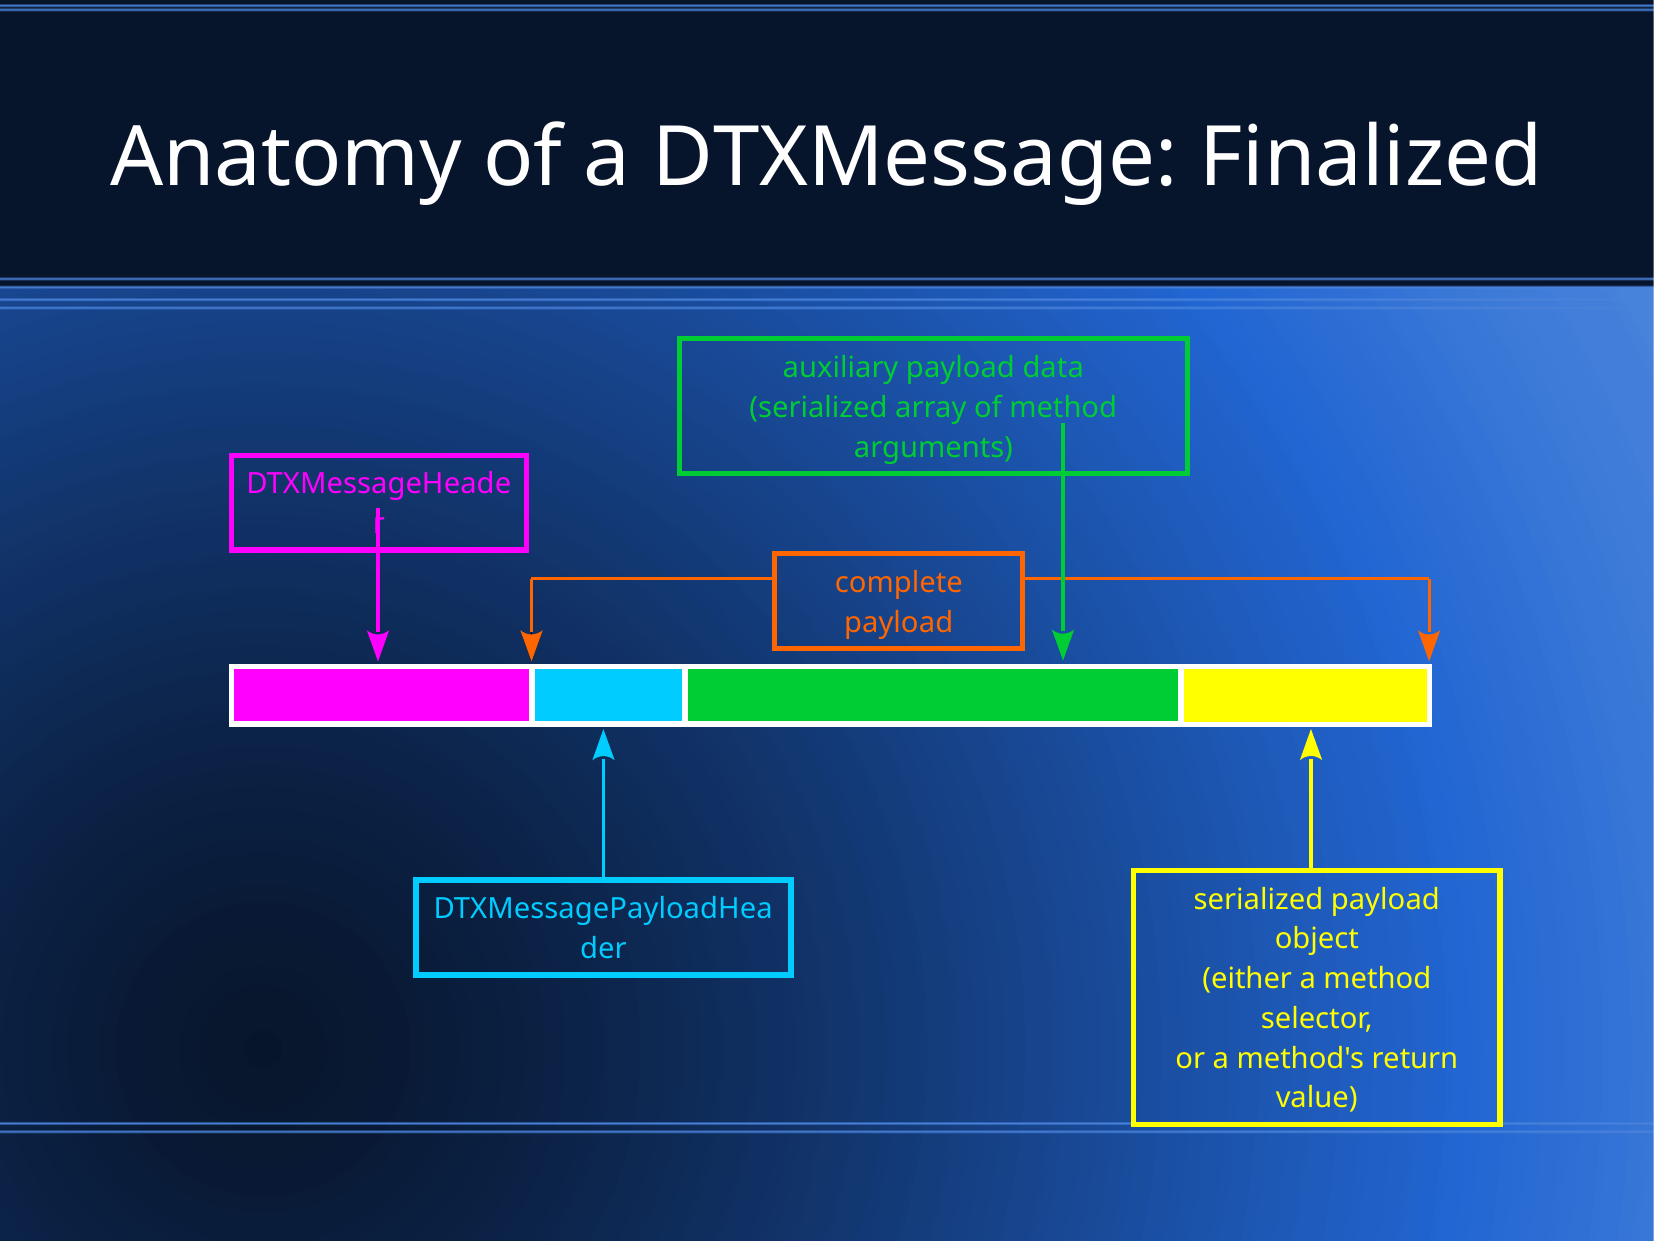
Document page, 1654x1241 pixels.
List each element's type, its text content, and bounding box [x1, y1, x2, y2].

table_header [234, 669, 529, 721]
picture [0, 0, 1654, 1241]
table_header DTXMessageHeader [234, 458, 524, 547]
table_header [688, 669, 1178, 721]
table_header [535, 669, 682, 721]
table_header [1184, 669, 1427, 722]
table_header serialized payload object (either a method selector, or a method's return value) [1136, 873, 1497, 1122]
table_header complete payload [777, 556, 1020, 646]
table_header DTXMessagePayloadHeader [419, 883, 788, 972]
title Anatomy of a DTXMessage: Finalized [82, 49, 1571, 257]
table_header auxiliary payload data (serialized array of method arguments) [682, 341, 1185, 471]
